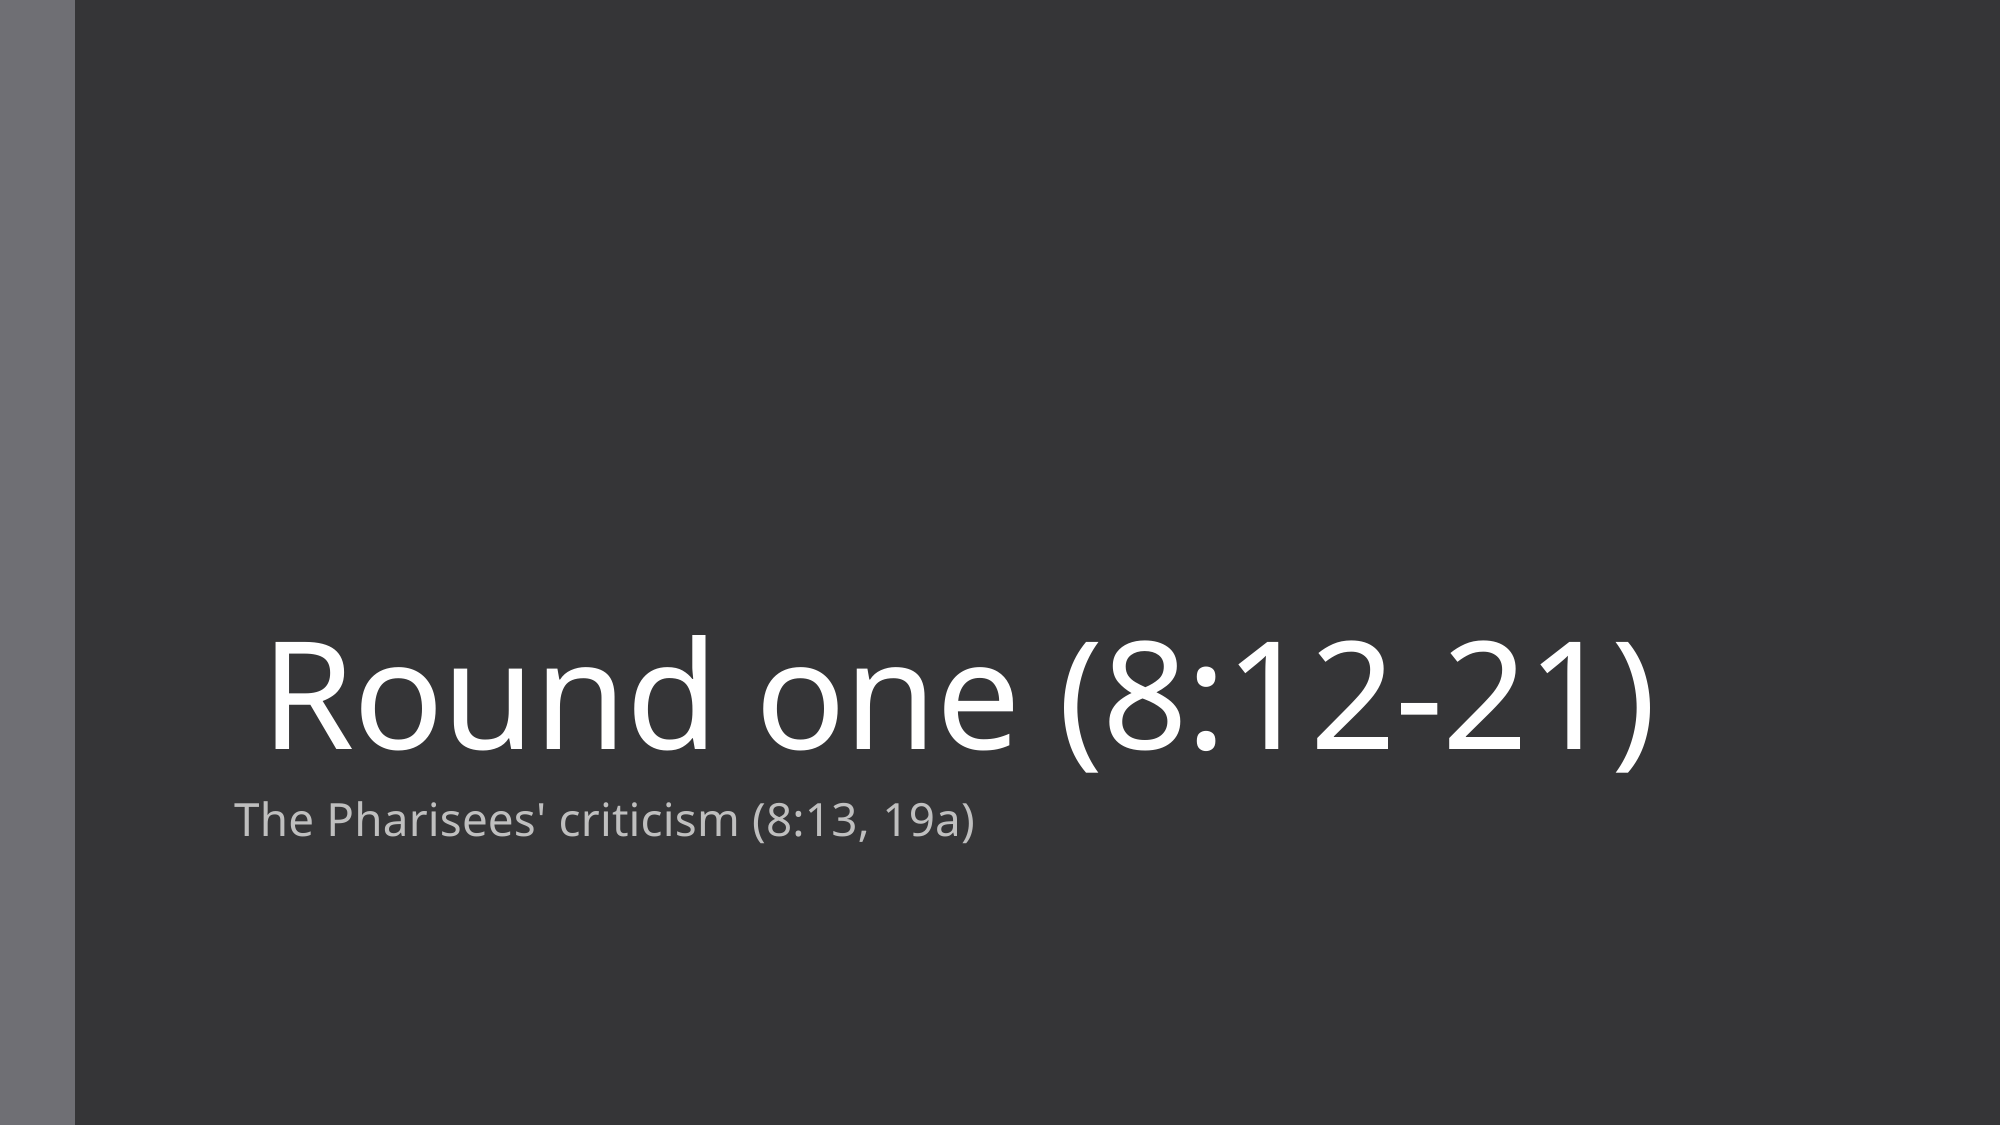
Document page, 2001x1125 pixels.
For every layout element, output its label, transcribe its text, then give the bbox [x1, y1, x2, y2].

title Round one (8:12-21) [206, 124, 1752, 787]
subtitle The Pharisees' criticism (8:13, 19a) [206, 787, 1752, 1066]
